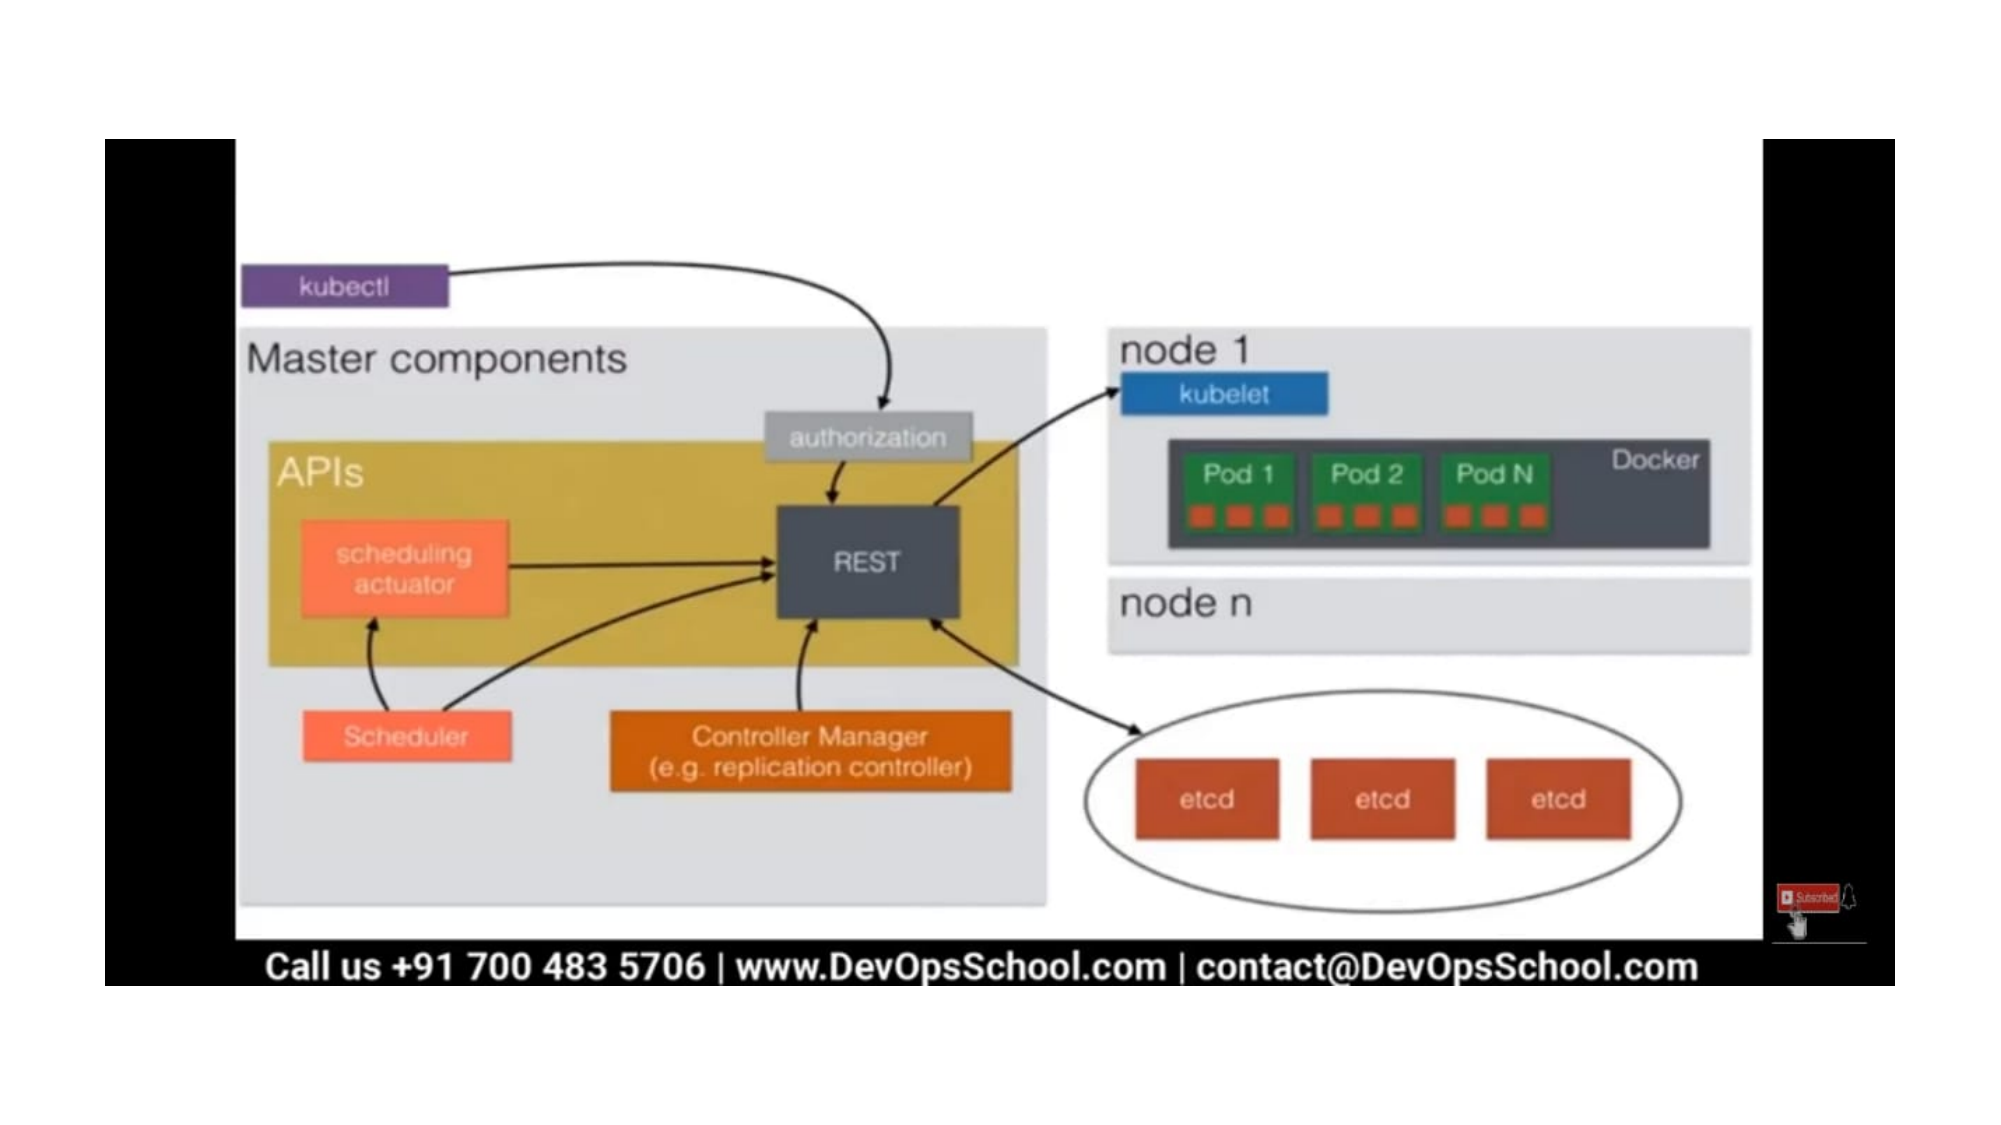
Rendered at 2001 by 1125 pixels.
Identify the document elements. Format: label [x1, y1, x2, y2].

picture [105, 139, 1895, 986]
